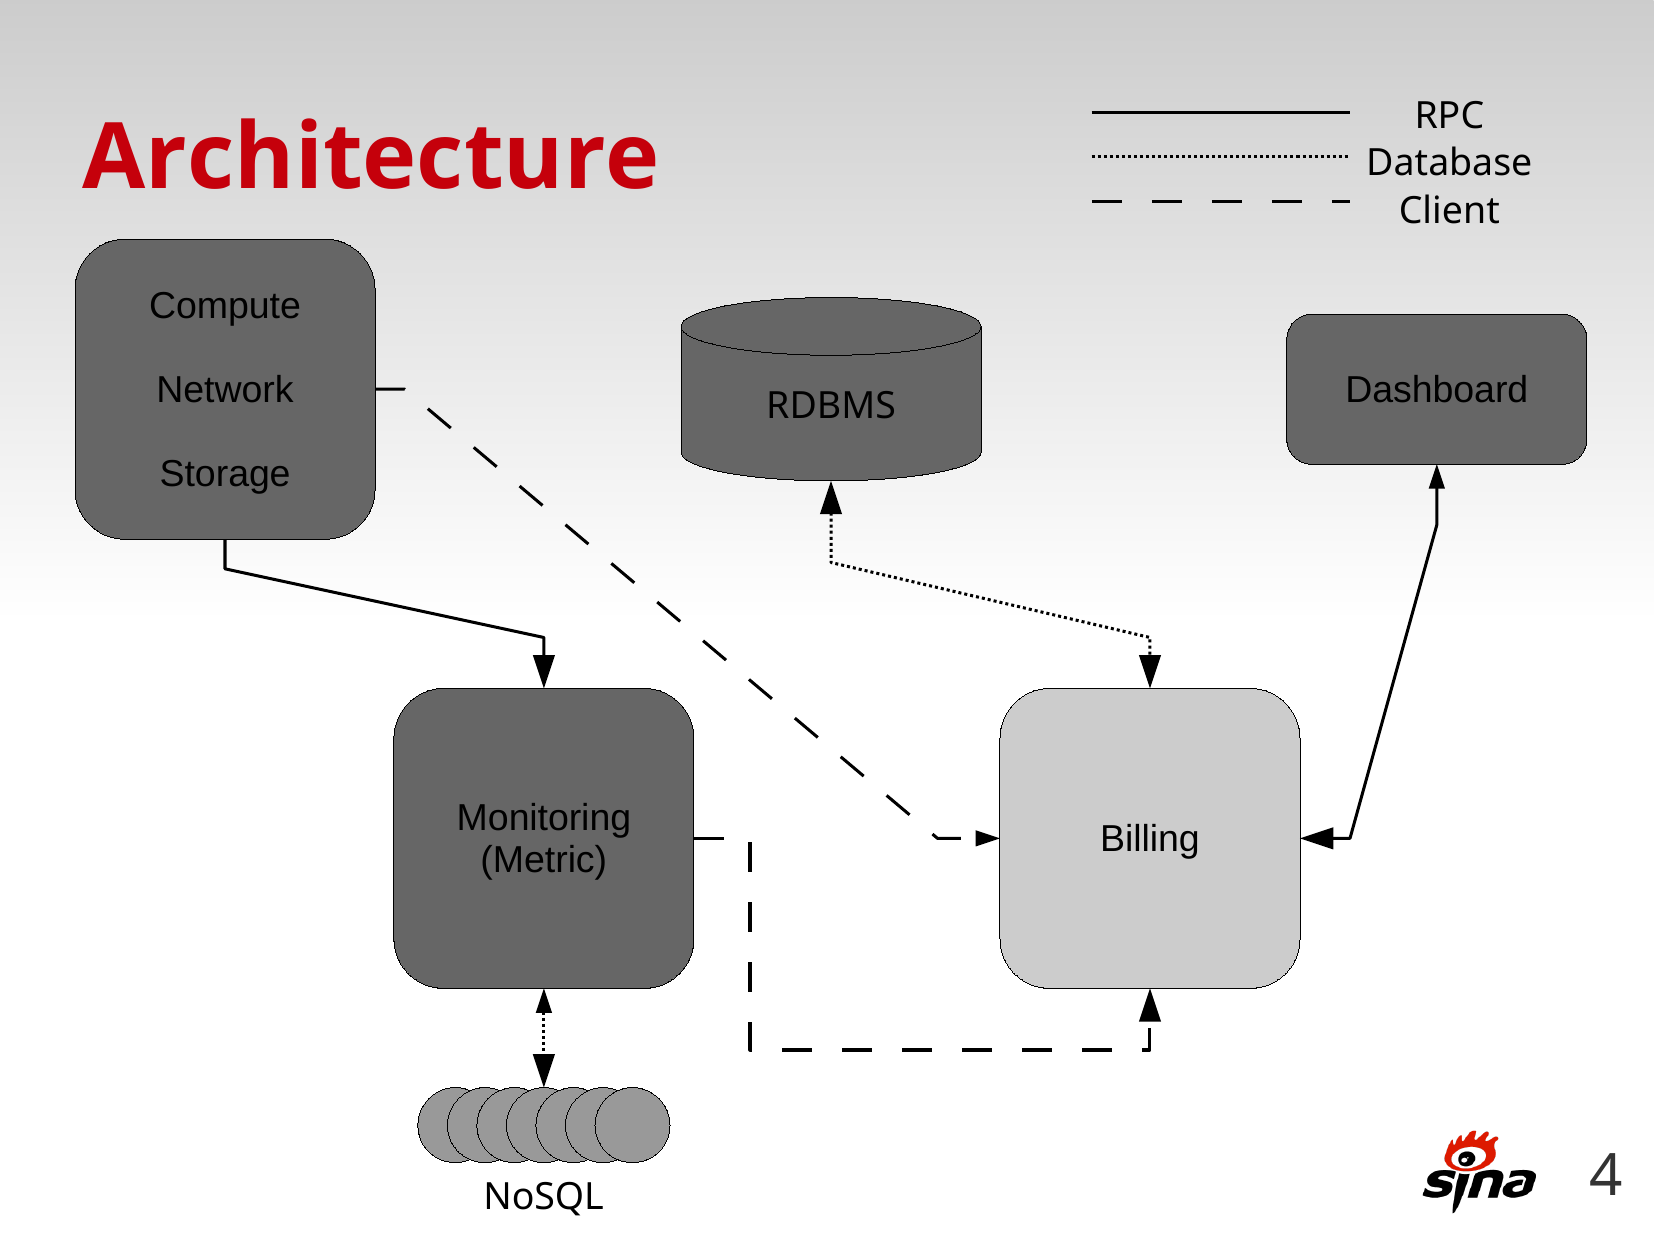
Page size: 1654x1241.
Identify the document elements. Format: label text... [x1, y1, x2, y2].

text_box Monitoring (Metric) [393, 688, 694, 989]
text_box NoSQL [369, 1162, 719, 1220]
text_box RDBMS [681, 297, 982, 481]
text_box RPC [1274, 81, 1625, 128]
picture [1394, 1087, 1564, 1241]
text_box Database [1274, 128, 1625, 175]
text_box Dashboard [1286, 314, 1587, 465]
text_box Client [1274, 175, 1625, 233]
text_box Billing [999, 688, 1301, 989]
title Architecture [82, 49, 1571, 257]
text_box Compute Network Storage [75, 239, 376, 540]
text_box [417, 1087, 671, 1162]
